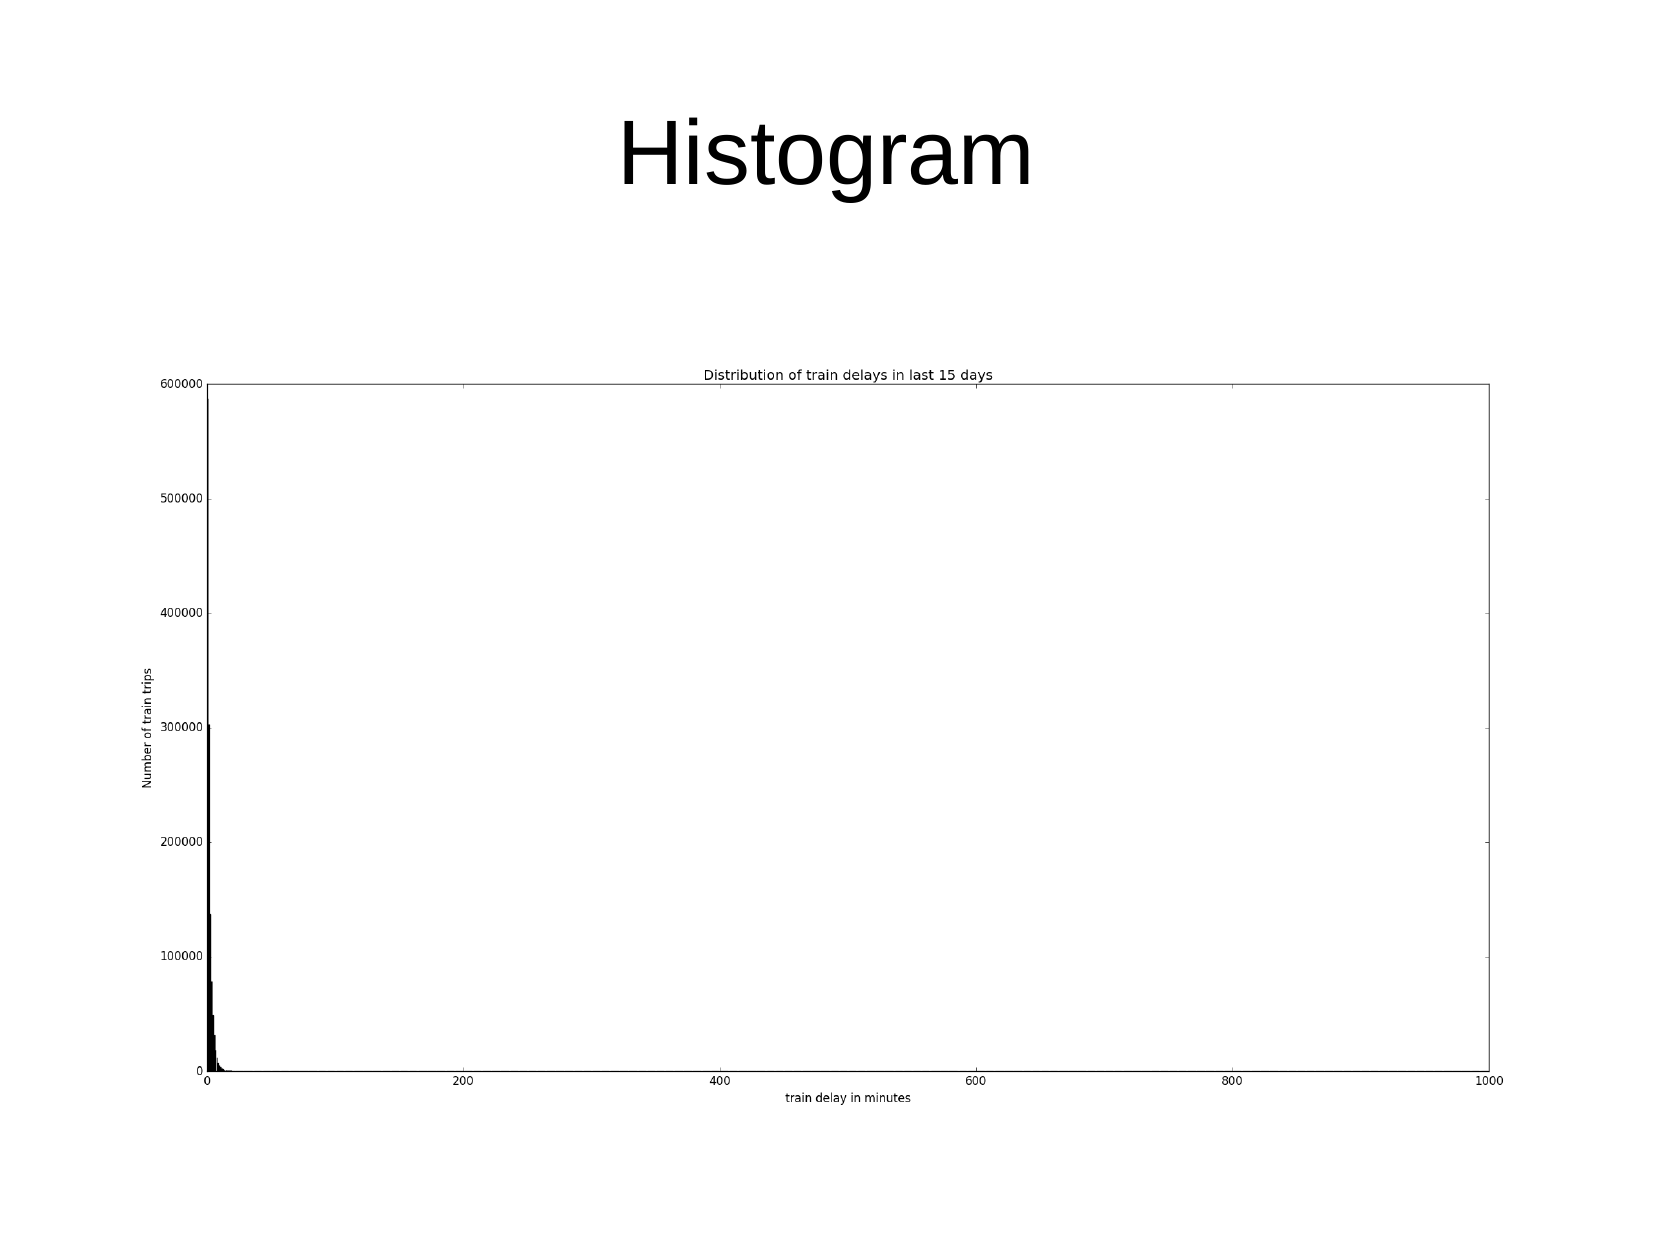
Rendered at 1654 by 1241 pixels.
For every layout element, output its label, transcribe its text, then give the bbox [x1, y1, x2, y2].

title Histogram [82, 49, 1571, 257]
picture [0, 298, 1654, 1157]
